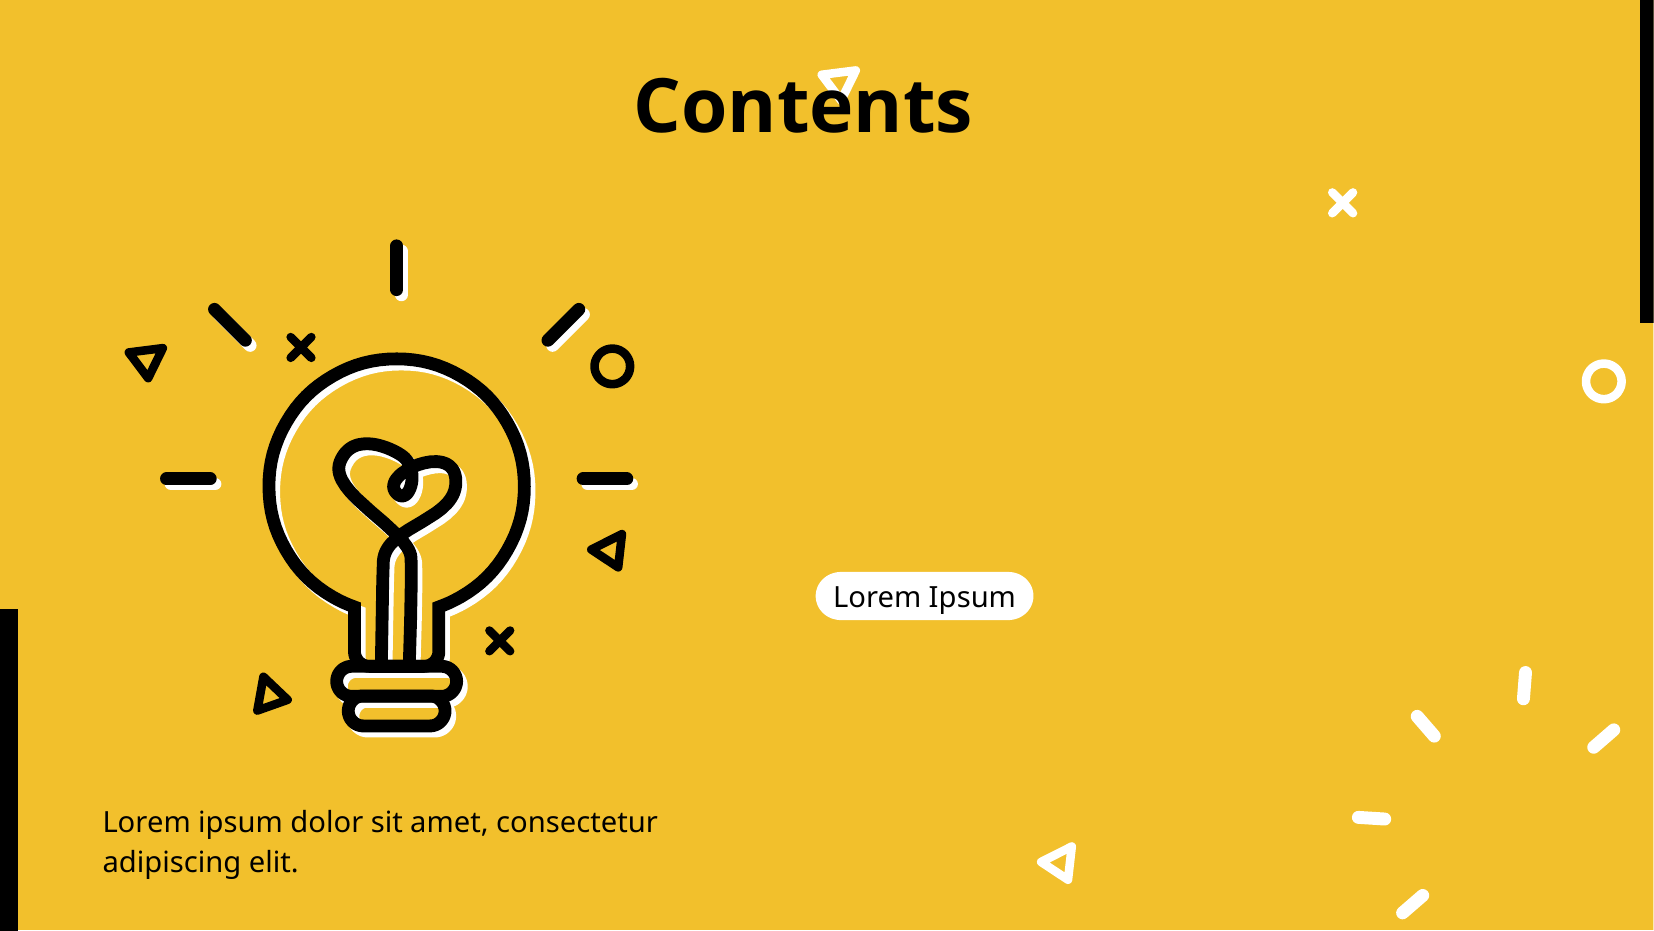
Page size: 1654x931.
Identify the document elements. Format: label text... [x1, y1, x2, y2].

text_box Lorem ipsum dolor sit amet, consectetur adipiscing elit. [102, 800, 763, 881]
text_box Lorem Ipsum [815, 571, 1034, 621]
title Contents [484, 29, 1123, 178]
